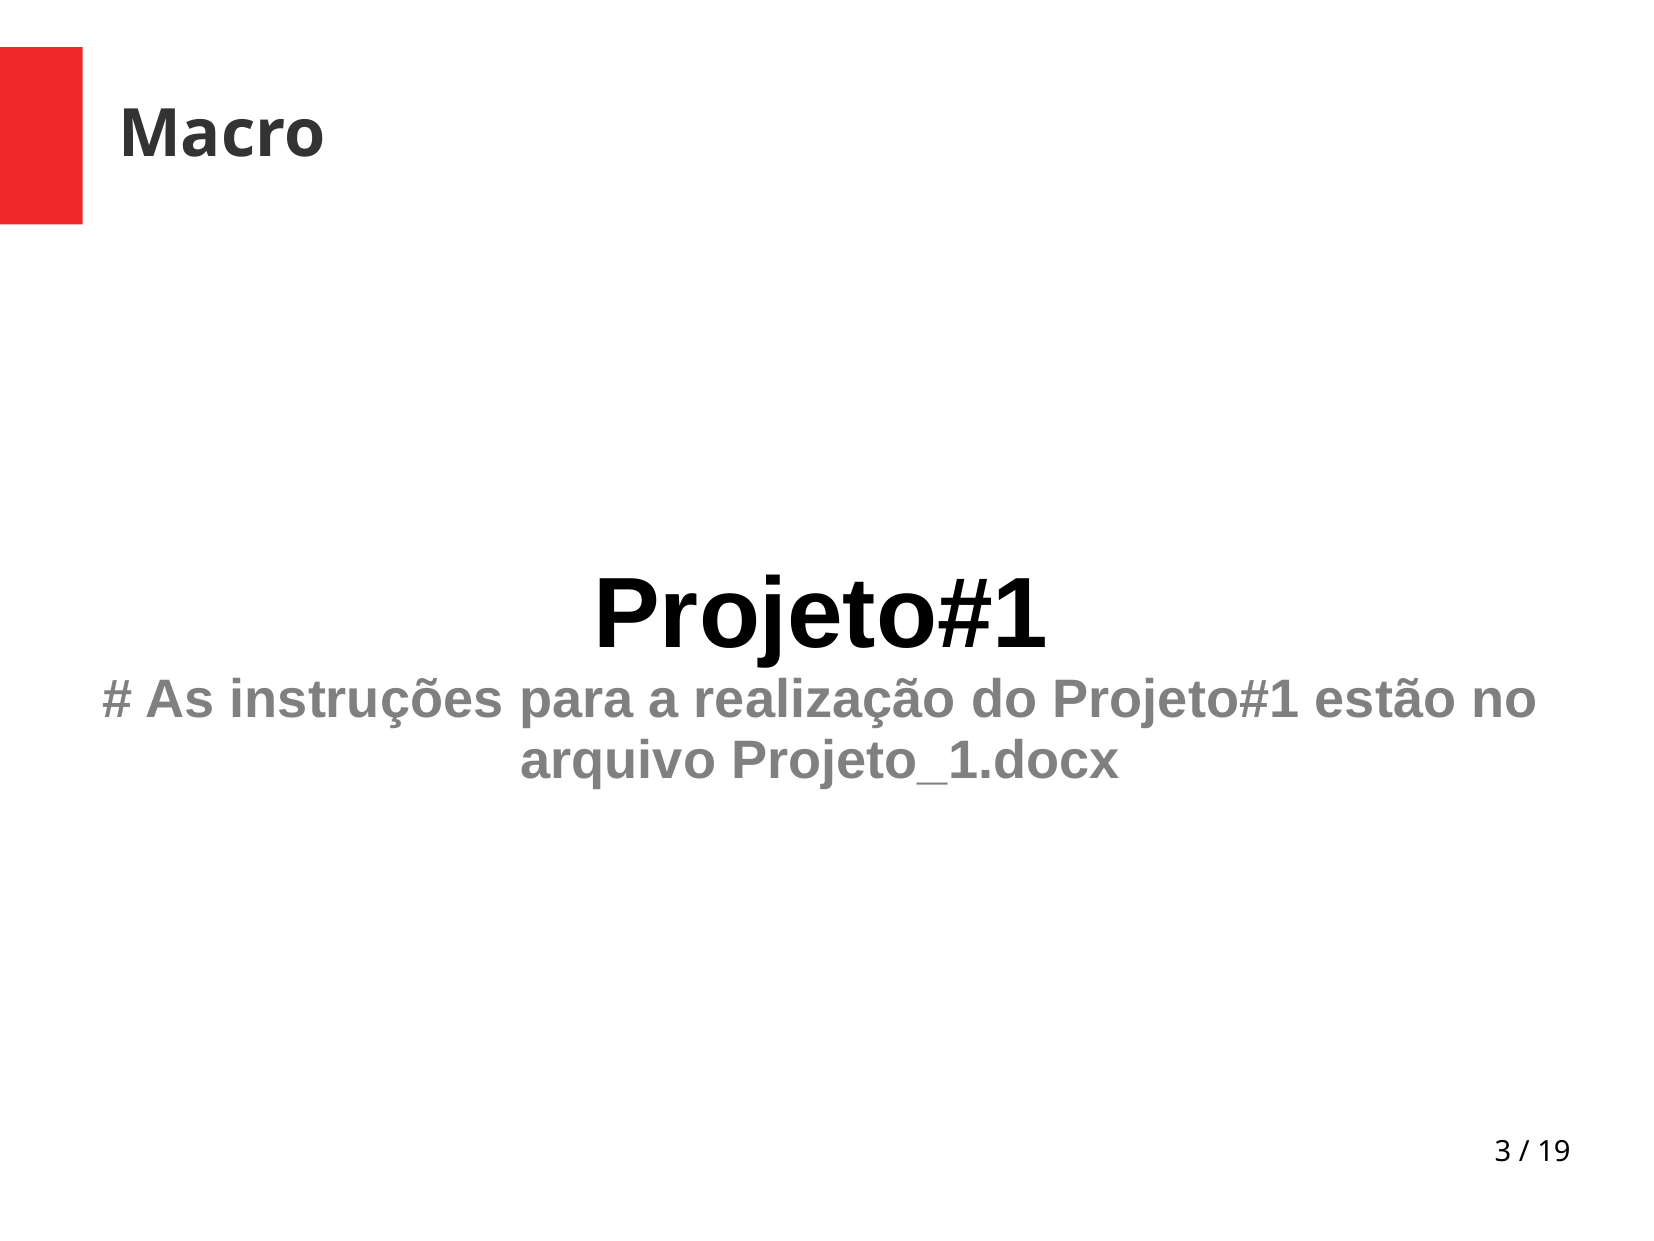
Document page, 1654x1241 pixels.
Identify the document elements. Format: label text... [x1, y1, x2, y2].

text_box Projeto#1 # As instruções para a realização do Projeto#1 estão no arquivo Projeto_1.docx [35, 236, 1607, 1111]
title Macro [118, 49, 1571, 213]
